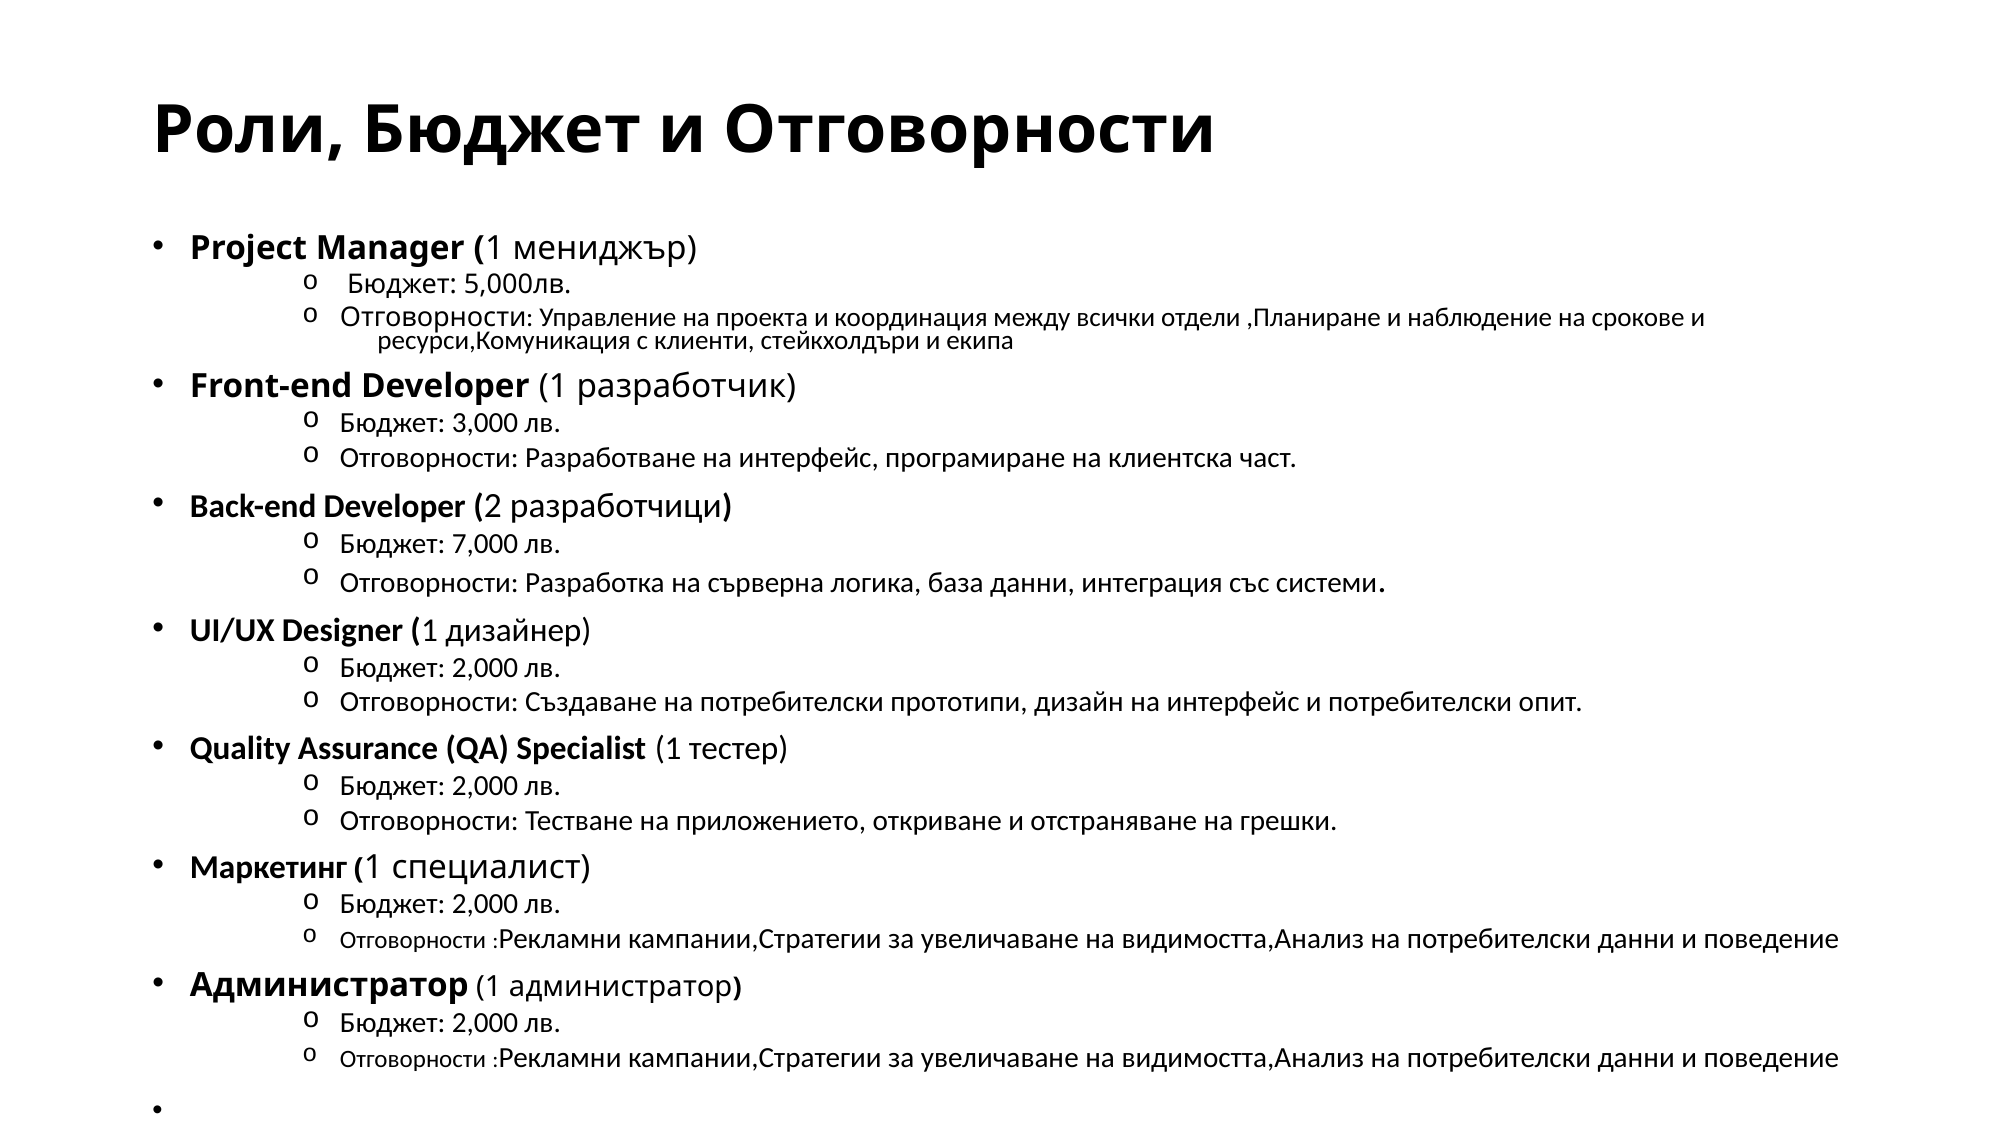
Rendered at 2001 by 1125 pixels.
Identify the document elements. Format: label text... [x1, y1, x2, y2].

list Project Manager (1 мениджър) Бюджет: 5,000лв. Отговорности: Управление на проекта и координация между всички отдели ,Планиране и наблюдение на срокове и ресурси,Комуникация с клиенти, стейкхолдъри и екипа Front-end Developer (1 разработчик) Бюджет: 3,000 лв. Отговорности: Разработване на интерфейс, програмиране на клиентска част. Back-end Developer (2 разработчици) Бюджет: 7,000 лв. Отговорности: Разработка на сърверна логика, база данни, интеграция със системи. UI/UX Designer (1 дизайнер) Бюджет: 2,000 лв. Отговорности: Създаване на потребителски прототипи, дизайн на интерфейс и потребителски опит. Quality Assurance (QA) Specialist (1 тестер) Бюджет: 2,000 лв. Отговорности: Тестване на приложението, откриване и отстраняване на грешки. Маркетинг (1 специалист) Бюджет: 2,000 лв. Отговорности :Рекламни кампании,Стратегии за увеличаване на видимостта,Анализ на потребителски данни и поведение Администратор (1 администратор) Бюджет: 2,000 лв. Отговорности :Рекламни кампании,Стратегии за увеличаване на видимостта,Анализ на потребителски данни и поведение [137, 230, 1863, 1125]
title Роли, Бюджет и Отговорности [137, 59, 1863, 201]
